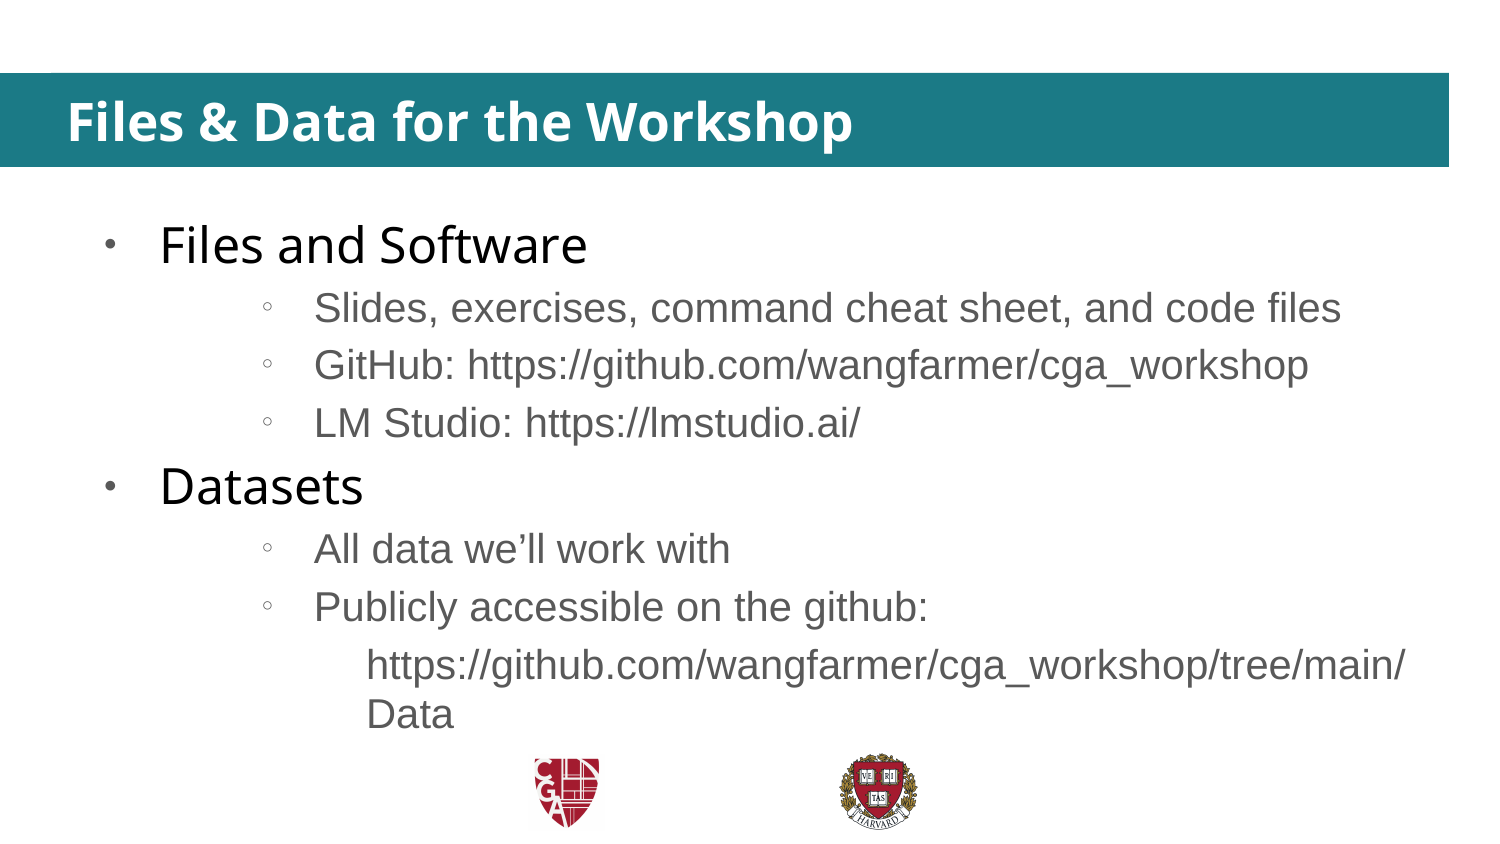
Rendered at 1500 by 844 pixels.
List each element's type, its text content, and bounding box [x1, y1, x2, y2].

title Files & Data for the Workshop [51, 72, 1449, 167]
list Files and Software Slides, exercises, command cheat sheet, and code files GitHub: https://github.com/wangfarmer/cga_workshop LM Studio: https://lmstudio.ai/ Datasets All data we’ll work with Publicly accessible on the github: https://github.com/wangfarmer/cga_workshop/tree/main/Data [51, 189, 1449, 754]
